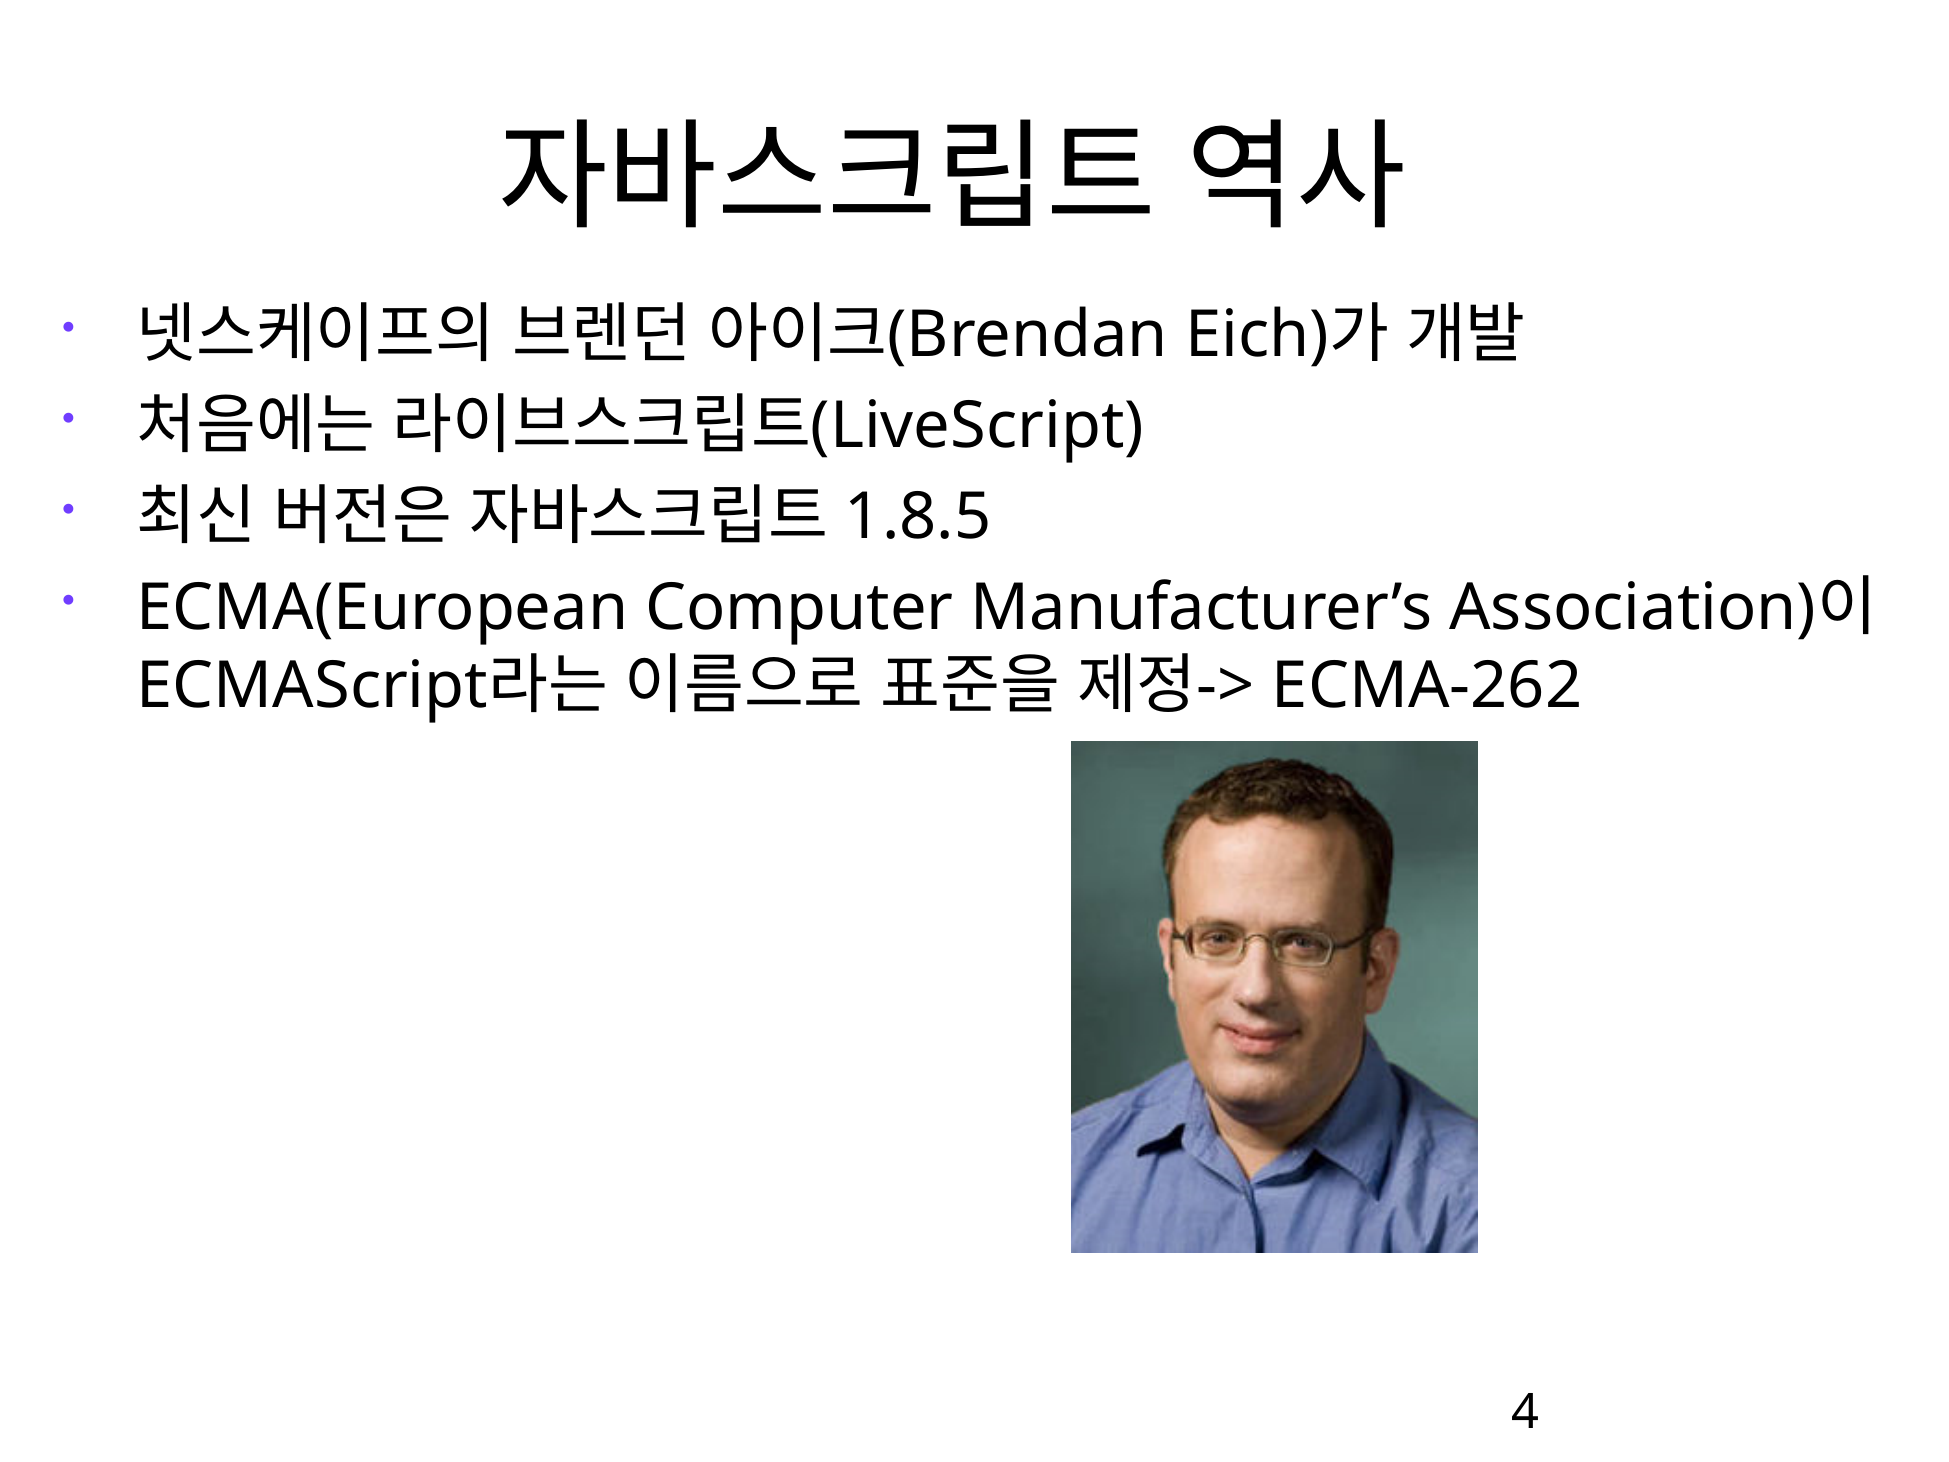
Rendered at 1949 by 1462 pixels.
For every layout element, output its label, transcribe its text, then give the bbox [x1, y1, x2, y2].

slide_number <숫자> [1496, 1372, 1899, 1462]
title 자바스크립트 역사 [156, 92, 1749, 255]
list 넷스케이프의 브렌던 아이크(Brendan Eich)가 개발 처음에는 라이브스크립트(LiveScript) 최신 버전은 자바스크립트 1.8.5 ECMA(European Computer Manufacturer’s Association)이 ECMAScript라는 이름으로 표준을 제정-> ECMA-262 [48, 284, 1897, 1343]
picture [1071, 741, 1478, 1253]
